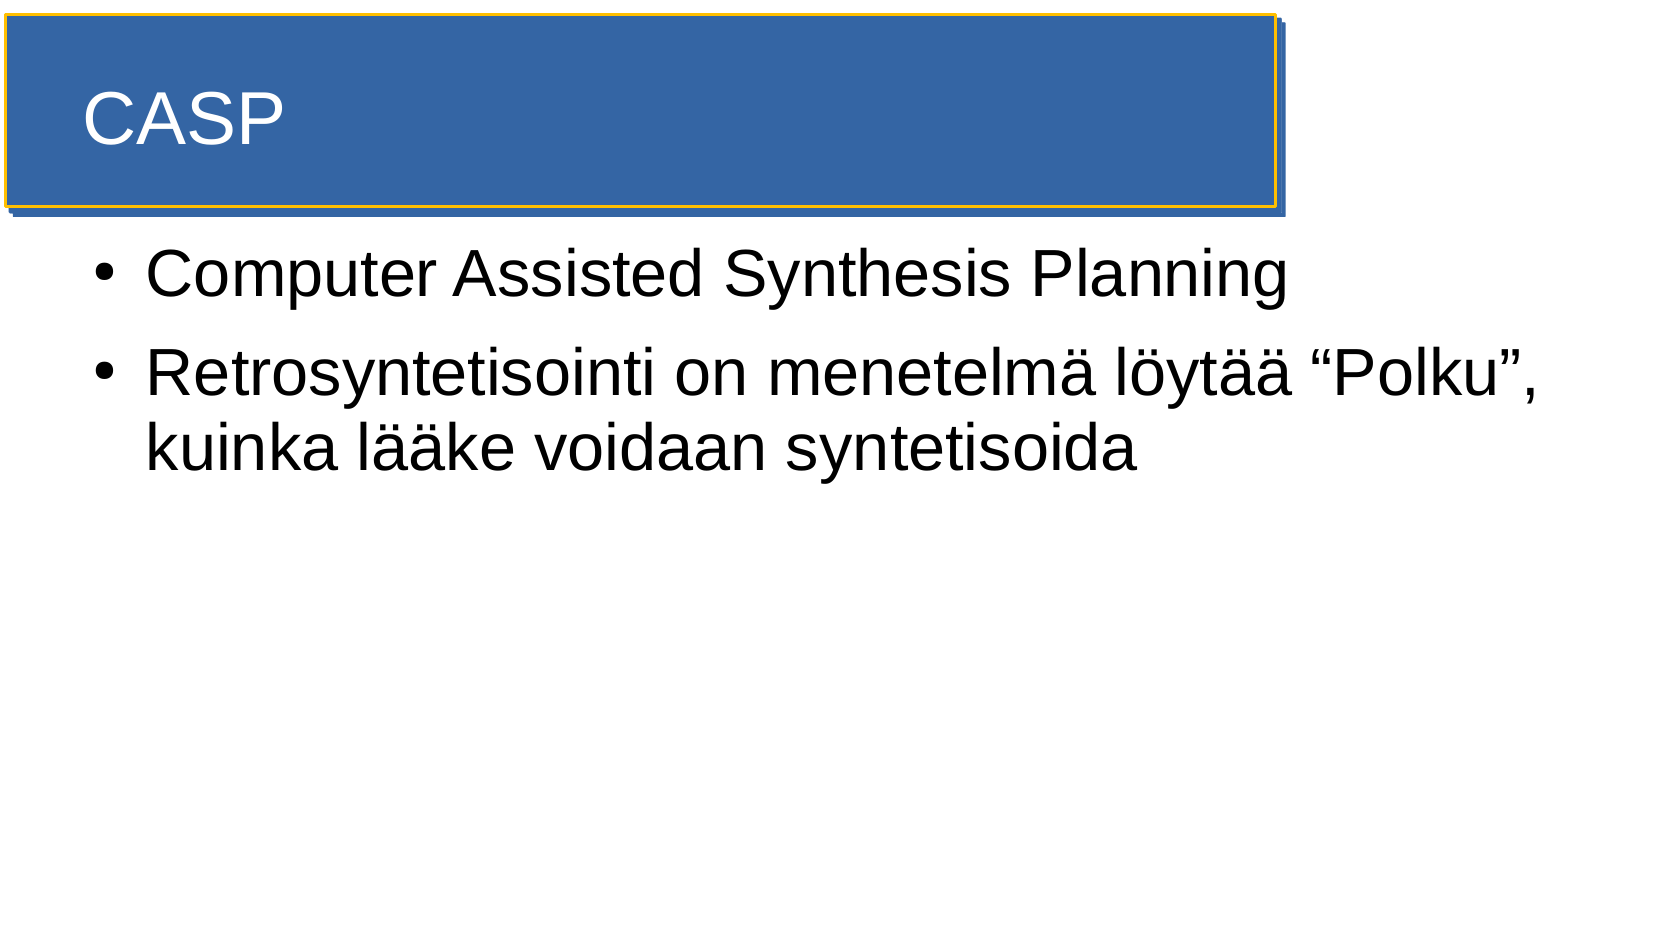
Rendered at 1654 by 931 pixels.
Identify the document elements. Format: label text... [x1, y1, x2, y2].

list Computer Assisted Synthesis Planning Retrosyntetisointi on menetelmä löytää “Polku”, kuinka lääke voidaan syntetisoida [75, 236, 1552, 798]
title CASP [82, 44, 1235, 192]
